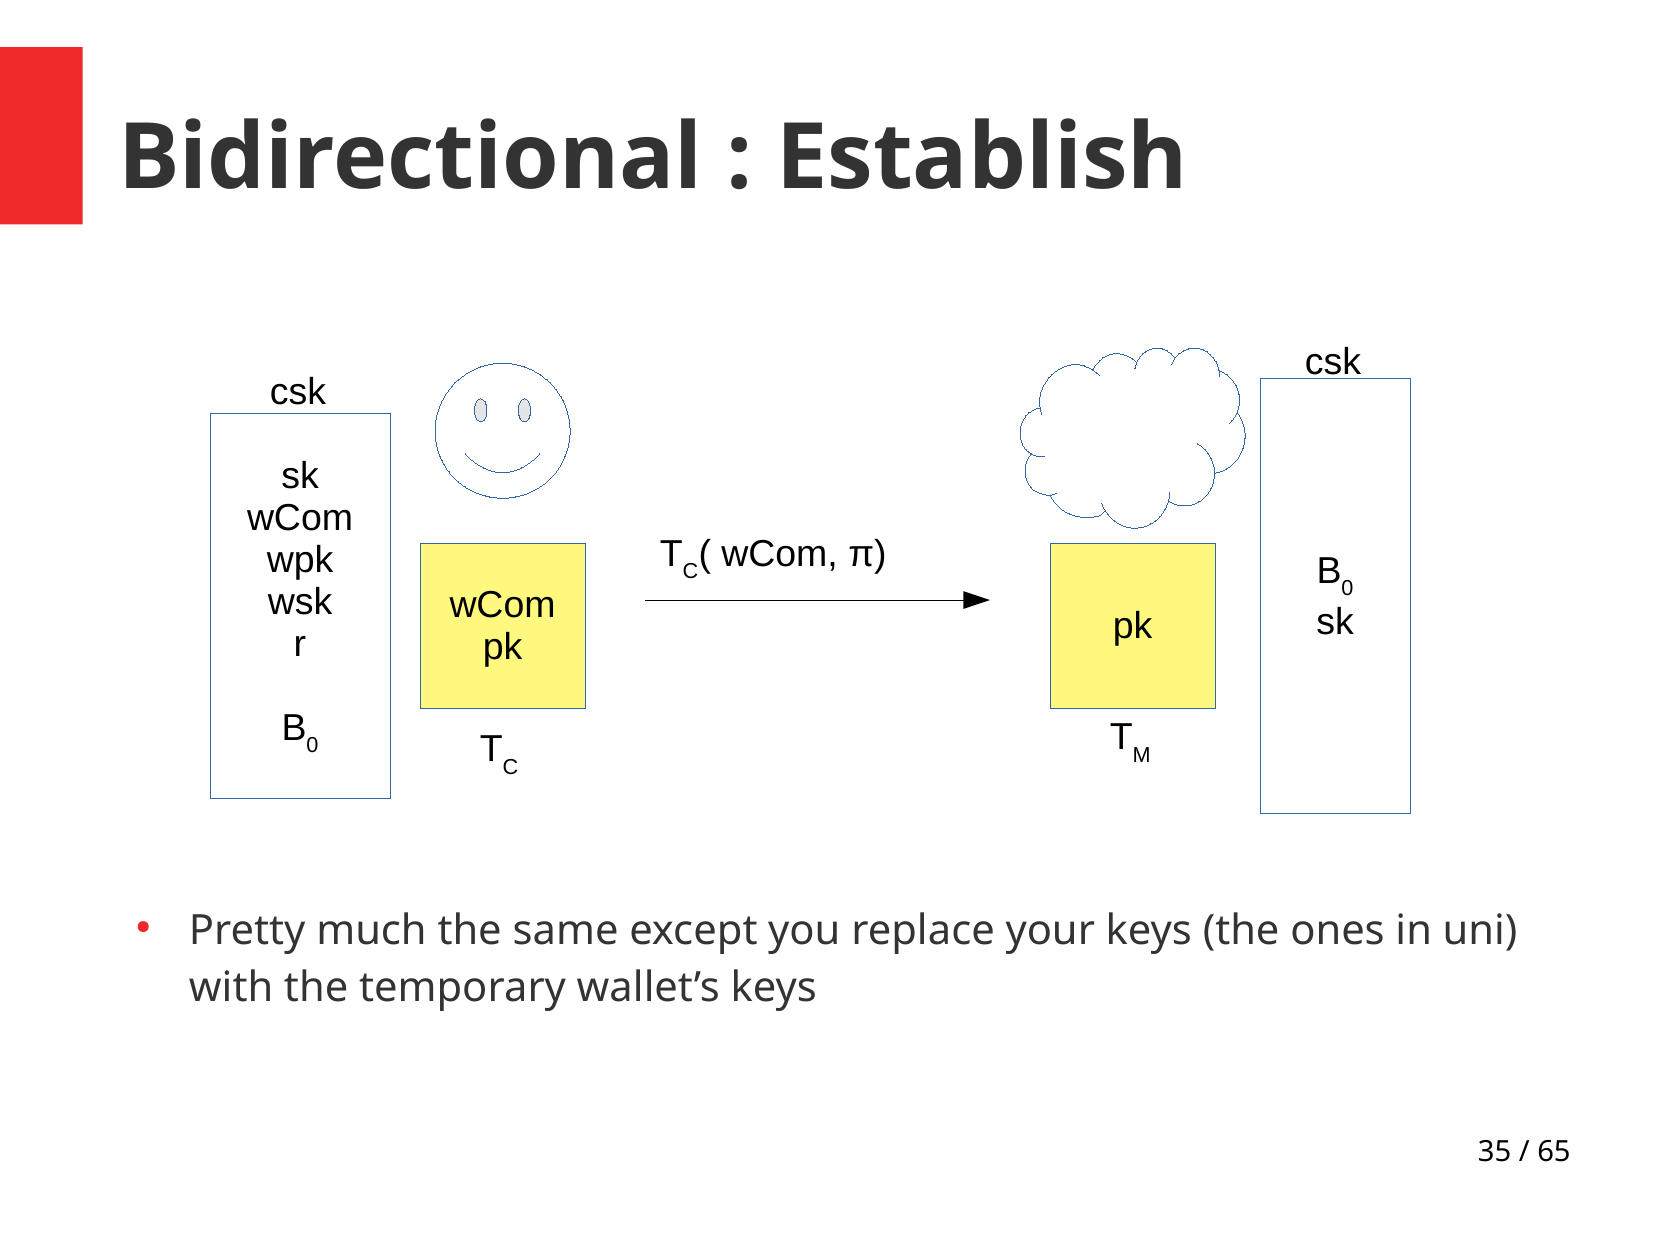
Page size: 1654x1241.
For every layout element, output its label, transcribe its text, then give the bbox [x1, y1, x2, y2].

title Bidirectional : Establish [118, 49, 1571, 257]
text_box pk [1050, 543, 1216, 709]
text_box wCom pk [420, 543, 586, 709]
text_box TC( wCom, π) [645, 525, 961, 591]
text_box csk [255, 363, 346, 429]
text_box TM [1095, 709, 1186, 816]
text_box [435, 363, 571, 499]
text_box [1020, 348, 1246, 529]
list Pretty much the same except you replace your keys (the ones in uni) with the temporary wallet’s keys [118, 900, 1536, 1074]
text_box B0 sk [1260, 378, 1411, 814]
text_box TC [465, 720, 556, 829]
text_box sk wCom wpk wsk r B0 [210, 413, 391, 799]
text_box csk [1290, 333, 1381, 394]
